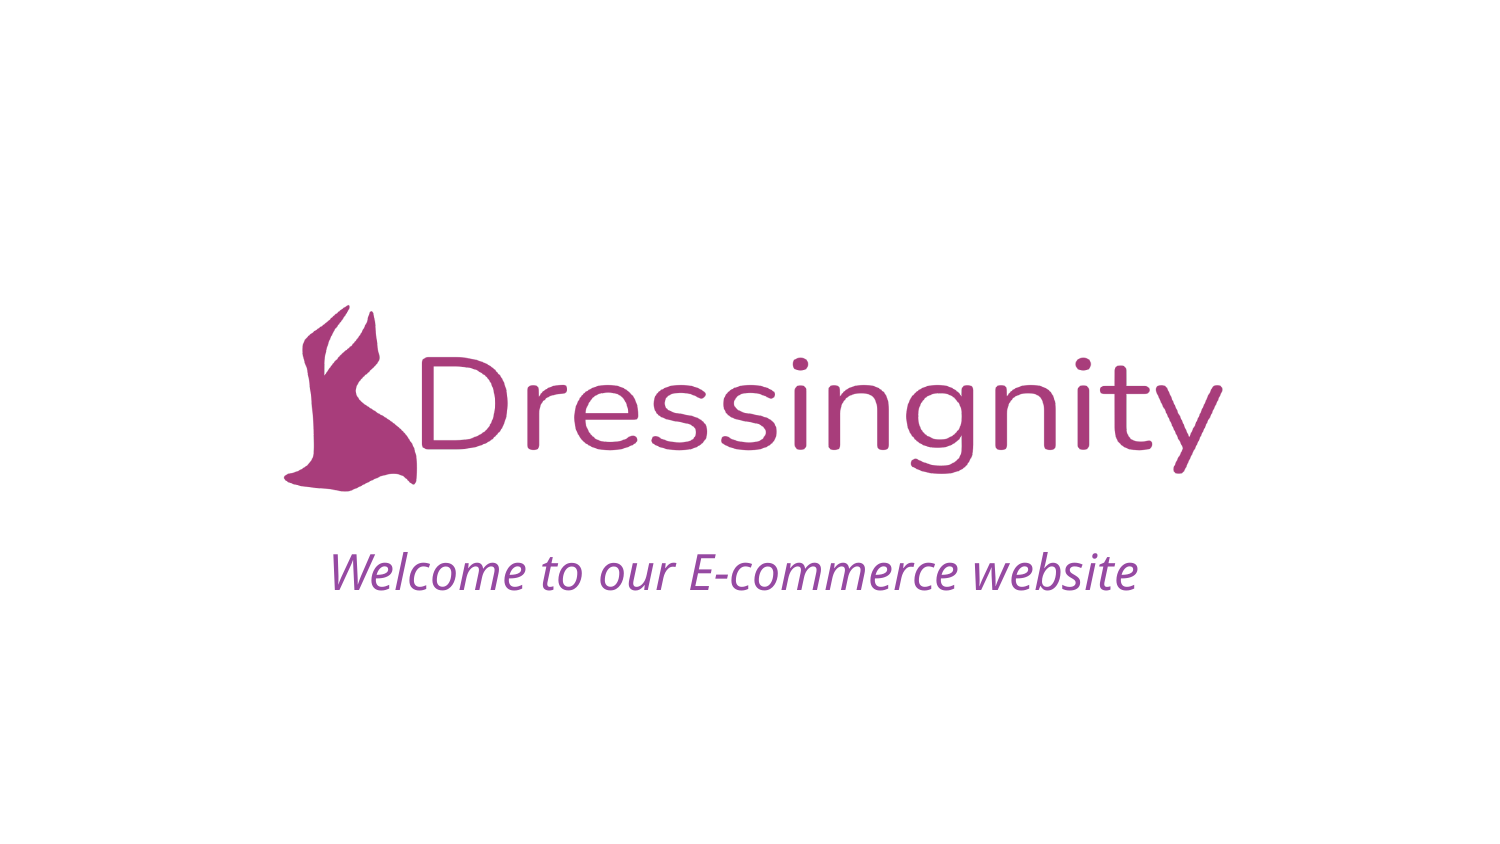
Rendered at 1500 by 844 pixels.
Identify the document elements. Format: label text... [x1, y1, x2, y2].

picture [277, 253, 1238, 543]
title Welcome to our E-commerce website [261, 476, 1206, 664]
